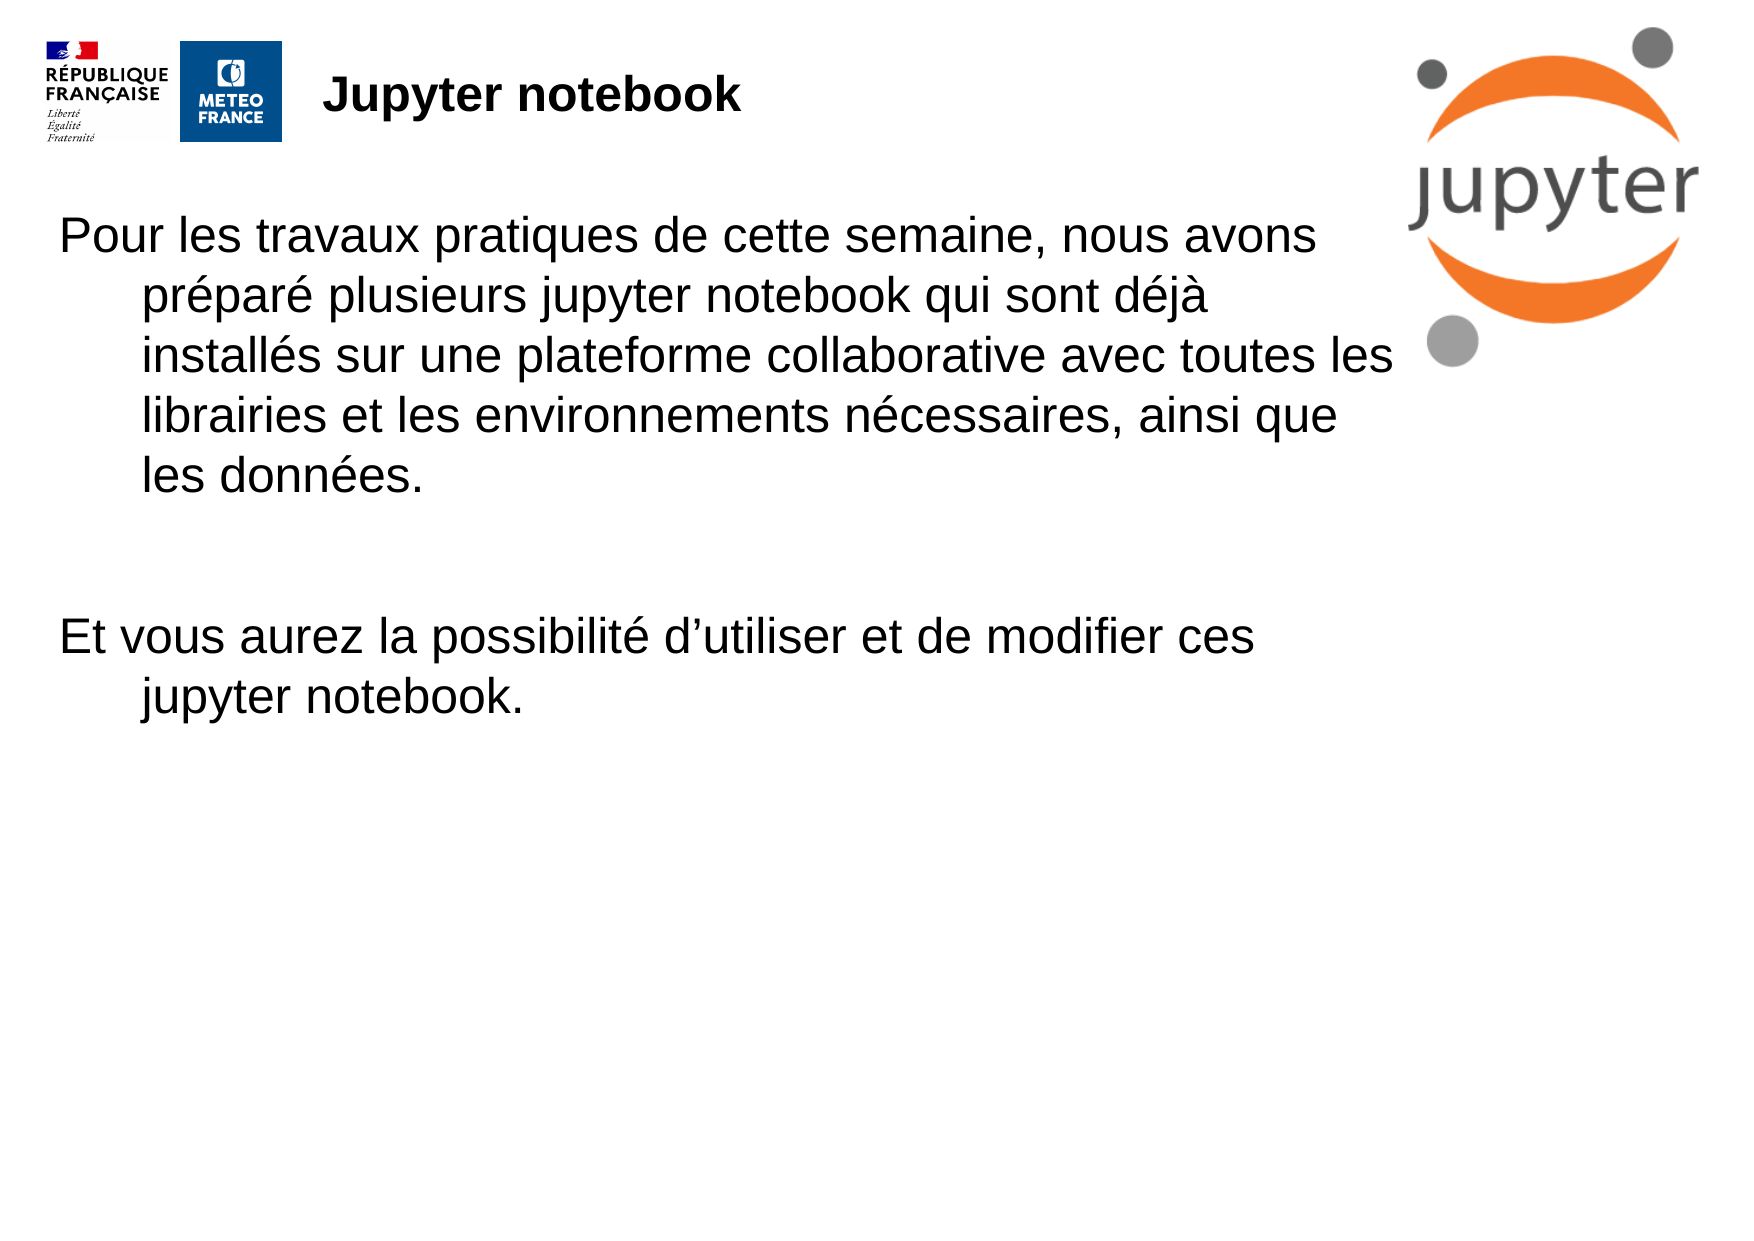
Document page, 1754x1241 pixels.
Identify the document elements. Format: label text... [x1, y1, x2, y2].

text_box Jupyter notebook [322, 40, 1394, 142]
picture [180, 41, 282, 142]
text_box Pour les travaux pratiques de cette semaine, nous avons préparé plusieurs jupyter notebook qui sont déjà installés sur une plateforme collaborative avec toutes les librairies et les environnements nécessaires, ainsi que les données. Et vous aurez la possibilité d’utiliser et de modifier ces jupyter notebook. [41, 202, 1395, 724]
picture [46, 41, 172, 142]
picture [1394, 0, 1713, 382]
